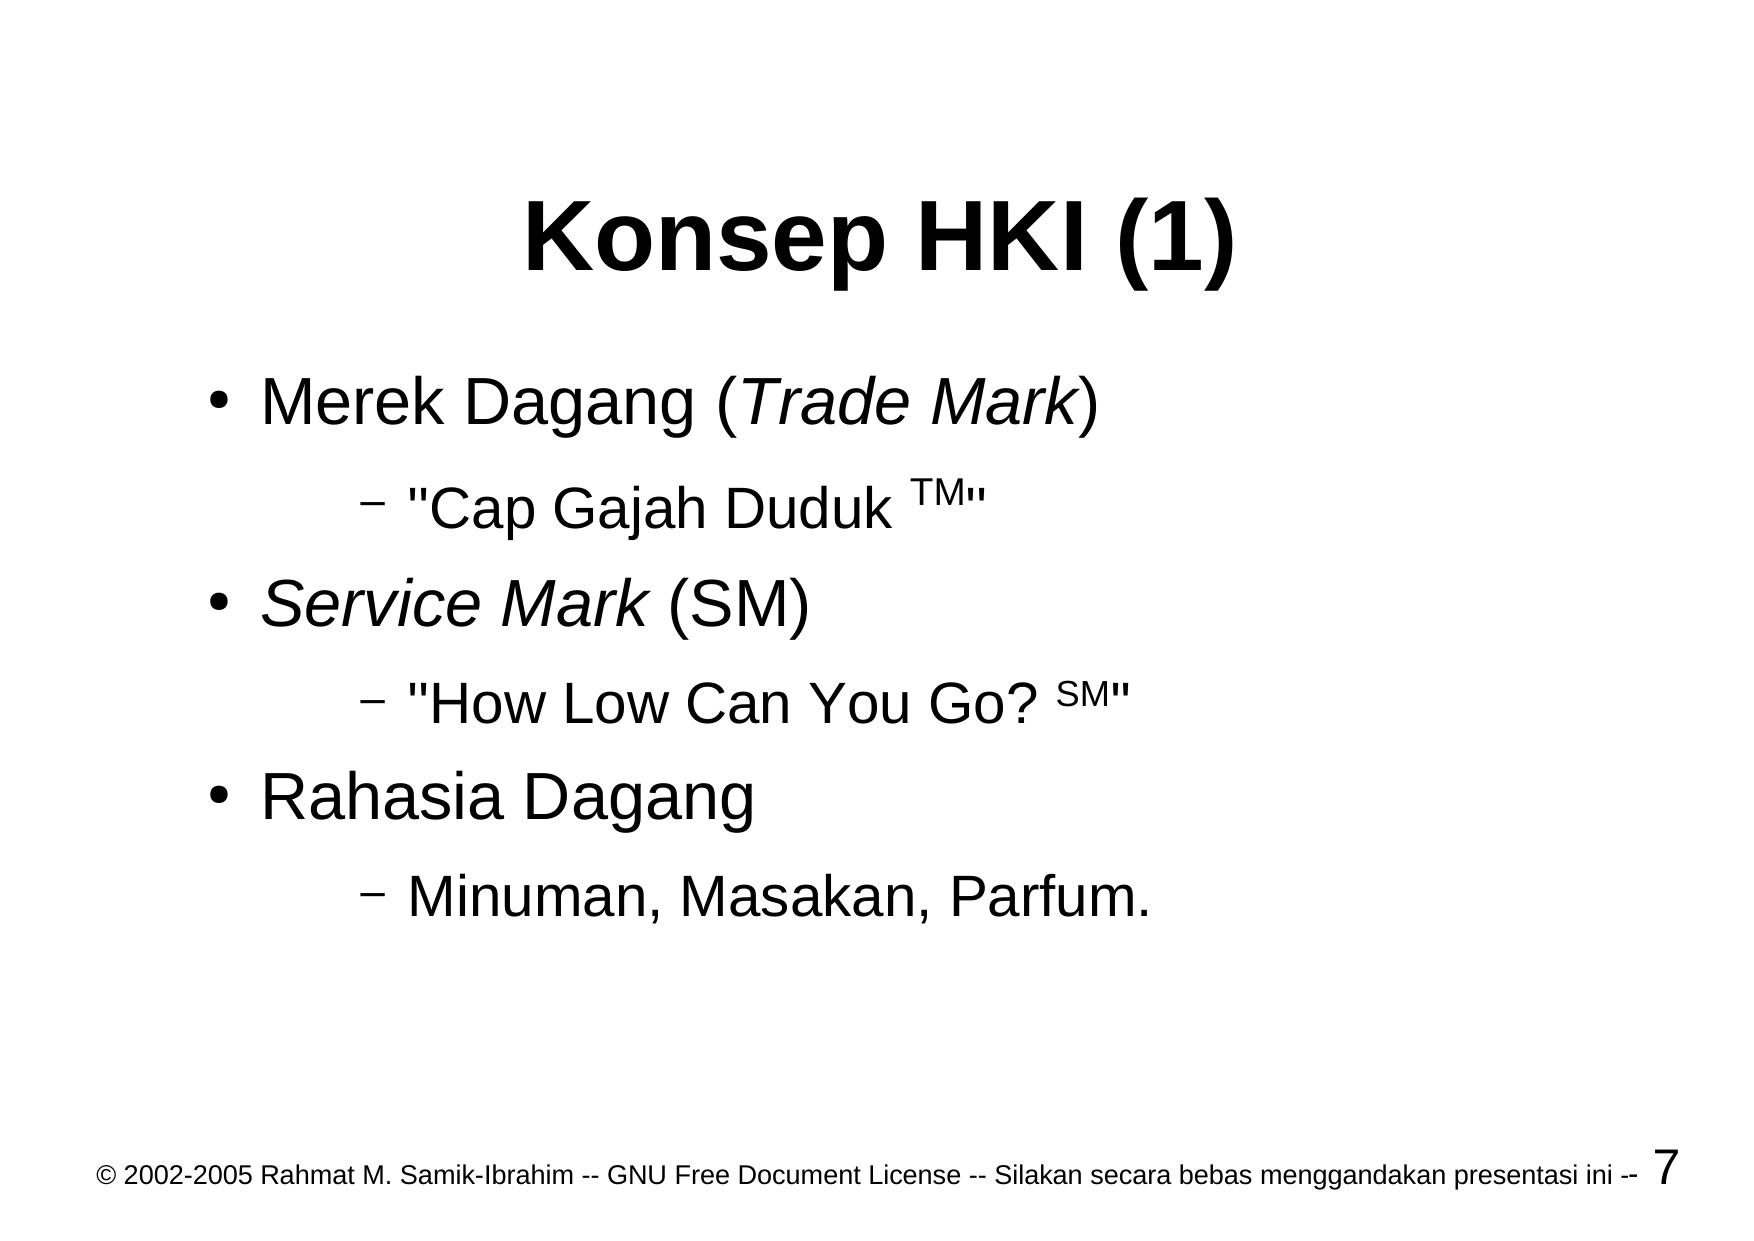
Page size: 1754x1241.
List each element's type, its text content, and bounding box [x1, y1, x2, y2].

title Konsep HKI (1) [171, 139, 1589, 332]
list Merek Dagang (Trade Mark) ''Cap Gajah Duduk TM'' Service Mark (SM) ''How Low Can You Go? SM'' Rahasia Dagang Minuman, Masakan, Parfum. [171, 363, 1589, 1090]
